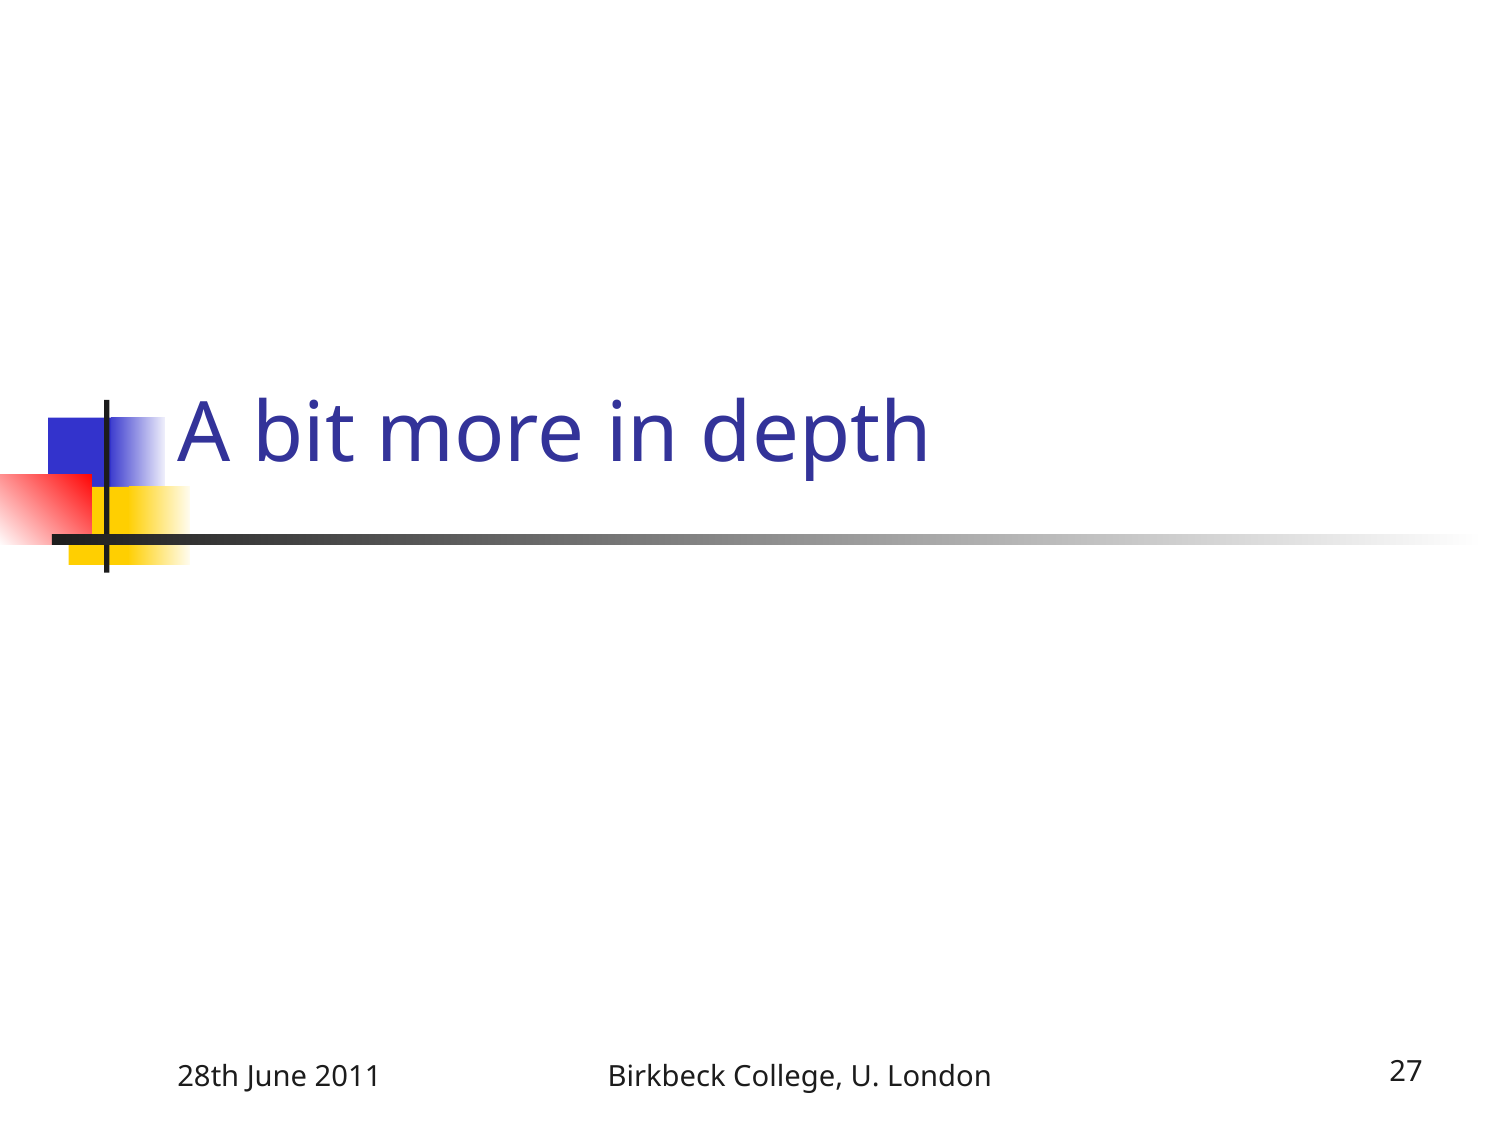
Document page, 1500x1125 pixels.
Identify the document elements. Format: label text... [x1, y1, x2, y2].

title A bit more in depth [162, 299, 1438, 488]
text_box Birkbeck College, U. London [562, 1025, 1038, 1101]
text_box 28th June 2011 [162, 1025, 475, 1101]
text_box <number> [1125, 1025, 1438, 1101]
